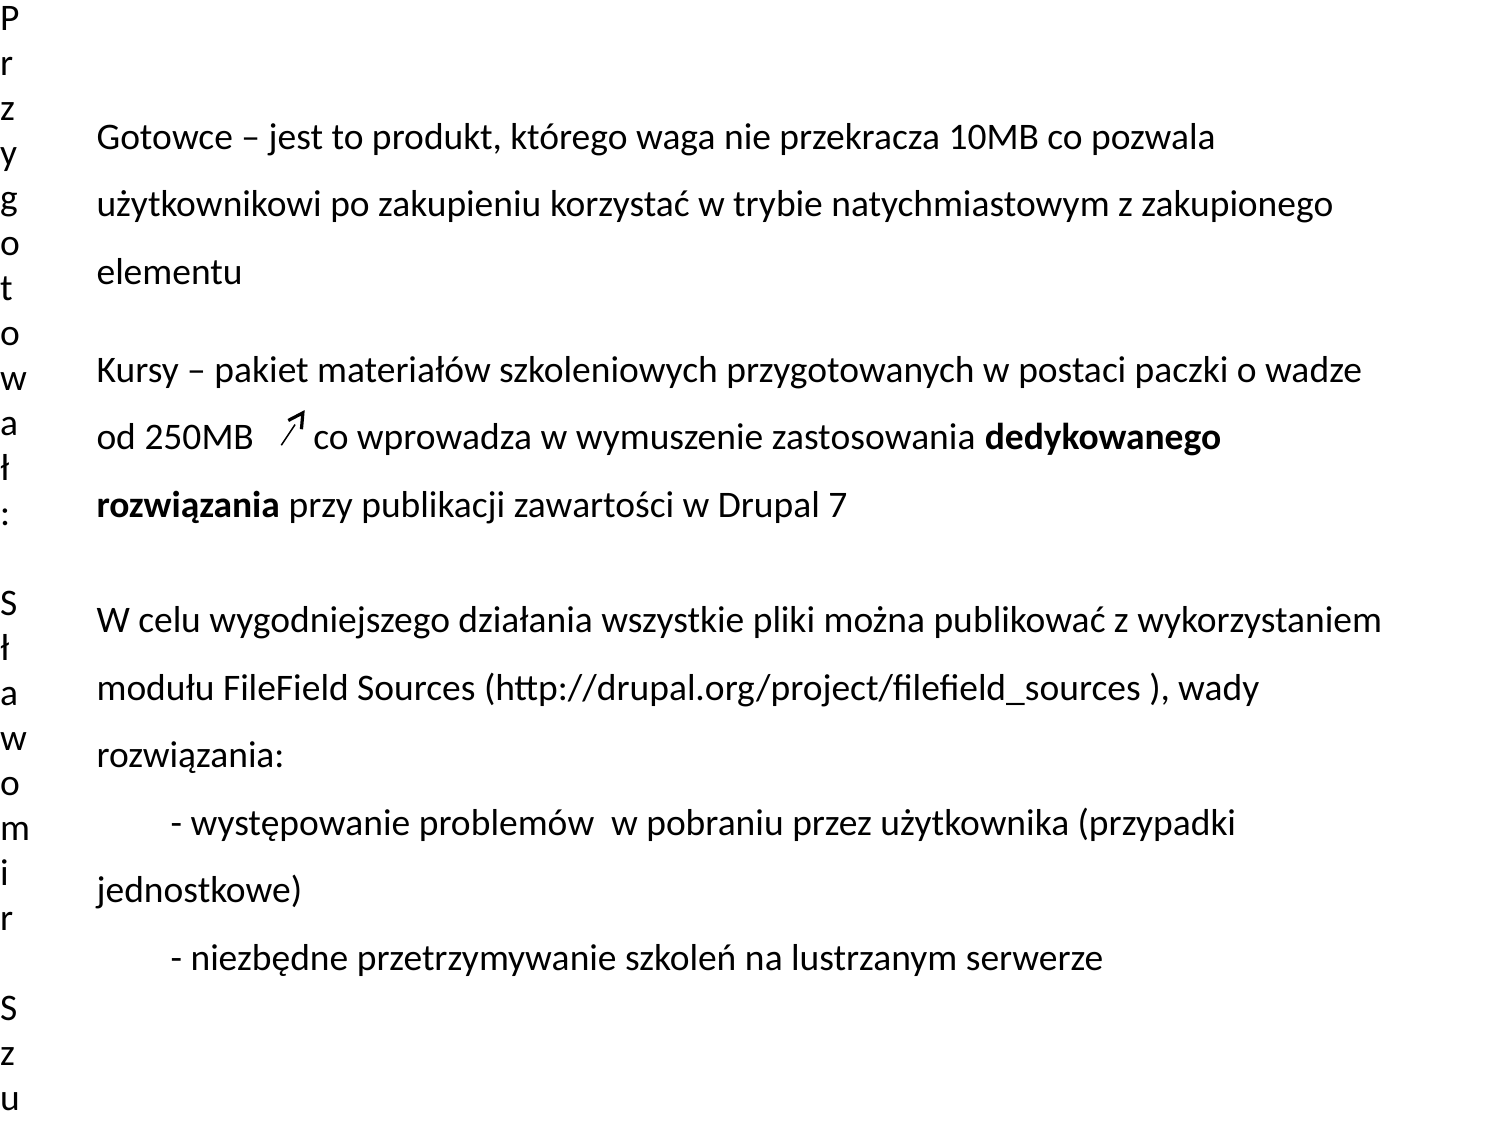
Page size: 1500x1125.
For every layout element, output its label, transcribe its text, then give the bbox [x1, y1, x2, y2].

text_box W celu wygodniejszego działania wszystkie pliki można publikować z wykorzystaniem modułu FileField Sources (http://drupal.org/project/filefield_sources ), wady rozwiązania: - występowanie problemów w pobraniu przez użytkownika (przypadki jednostkowe) - niezbędne przetrzymywanie szkoleń na lustrzanym serwerze [81, 565, 1407, 986]
text_box Kursy – pakiet materiałów szkoleniowych przygotowanych w postaci paczki o wadze od 250MB co wprowadza w wymuszenie zastosowania dedykowanego rozwiązania przy publikacji zawartości w Drupal 7 [81, 314, 1407, 533]
text_box Gotowce – jest to produkt, którego waga nie przekracza 10MB co pozwala użytkownikowi po zakupieniu korzystać w trybie natychmiastowym z zakupionego elementu [81, 82, 1407, 300]
